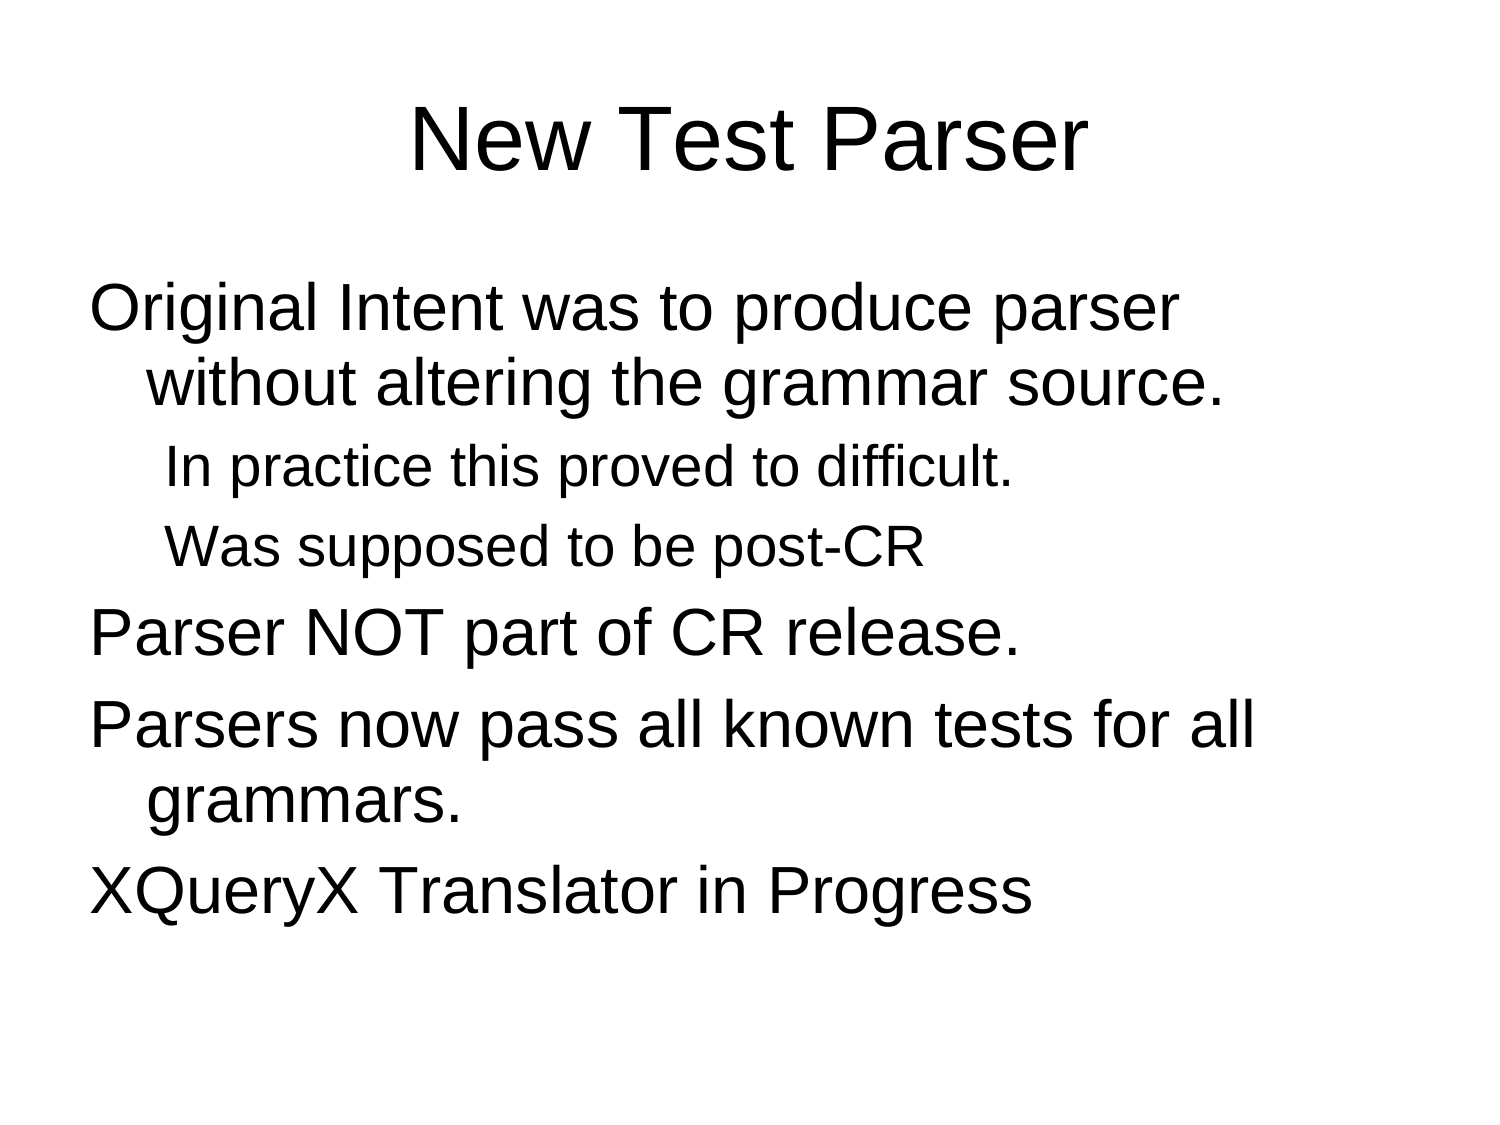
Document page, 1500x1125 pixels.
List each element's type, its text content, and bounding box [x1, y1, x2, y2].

title New Test Parser [75, 45, 1426, 233]
list Original Intent was to produce parser without altering the grammar source. In practice this proved to difficult. Was supposed to be post-CR Parser NOT part of CR release. Parsers now pass all known tests for all grammars. XQueryX Translator in Progress [75, 262, 1426, 1006]
